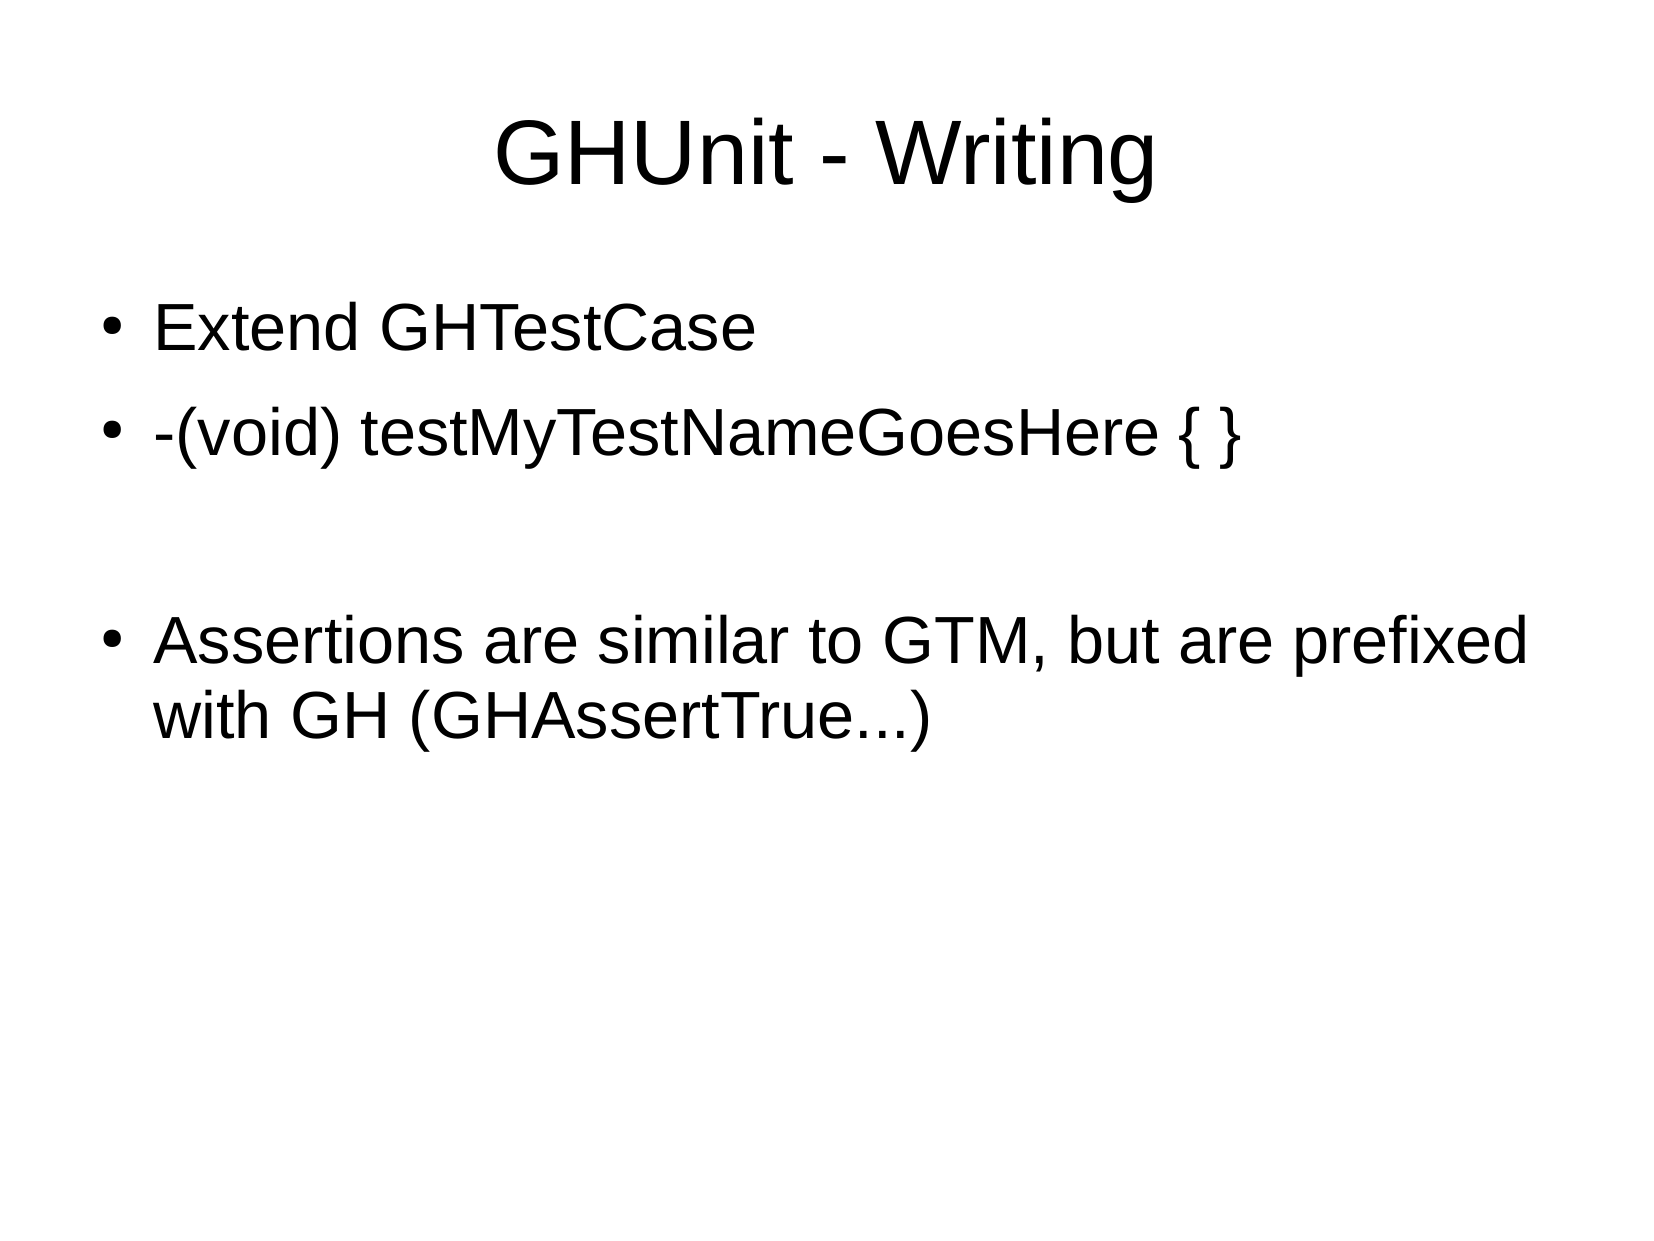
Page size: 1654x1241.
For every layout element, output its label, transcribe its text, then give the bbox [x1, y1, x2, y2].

list Extend GHTestCase -(void) testMyTestNameGoesHere { } Assertions are similar to GTM, but are prefixed with GH (GHAssertTrue...) [82, 290, 1571, 1109]
title GHUnit - Writing [82, 49, 1571, 257]
